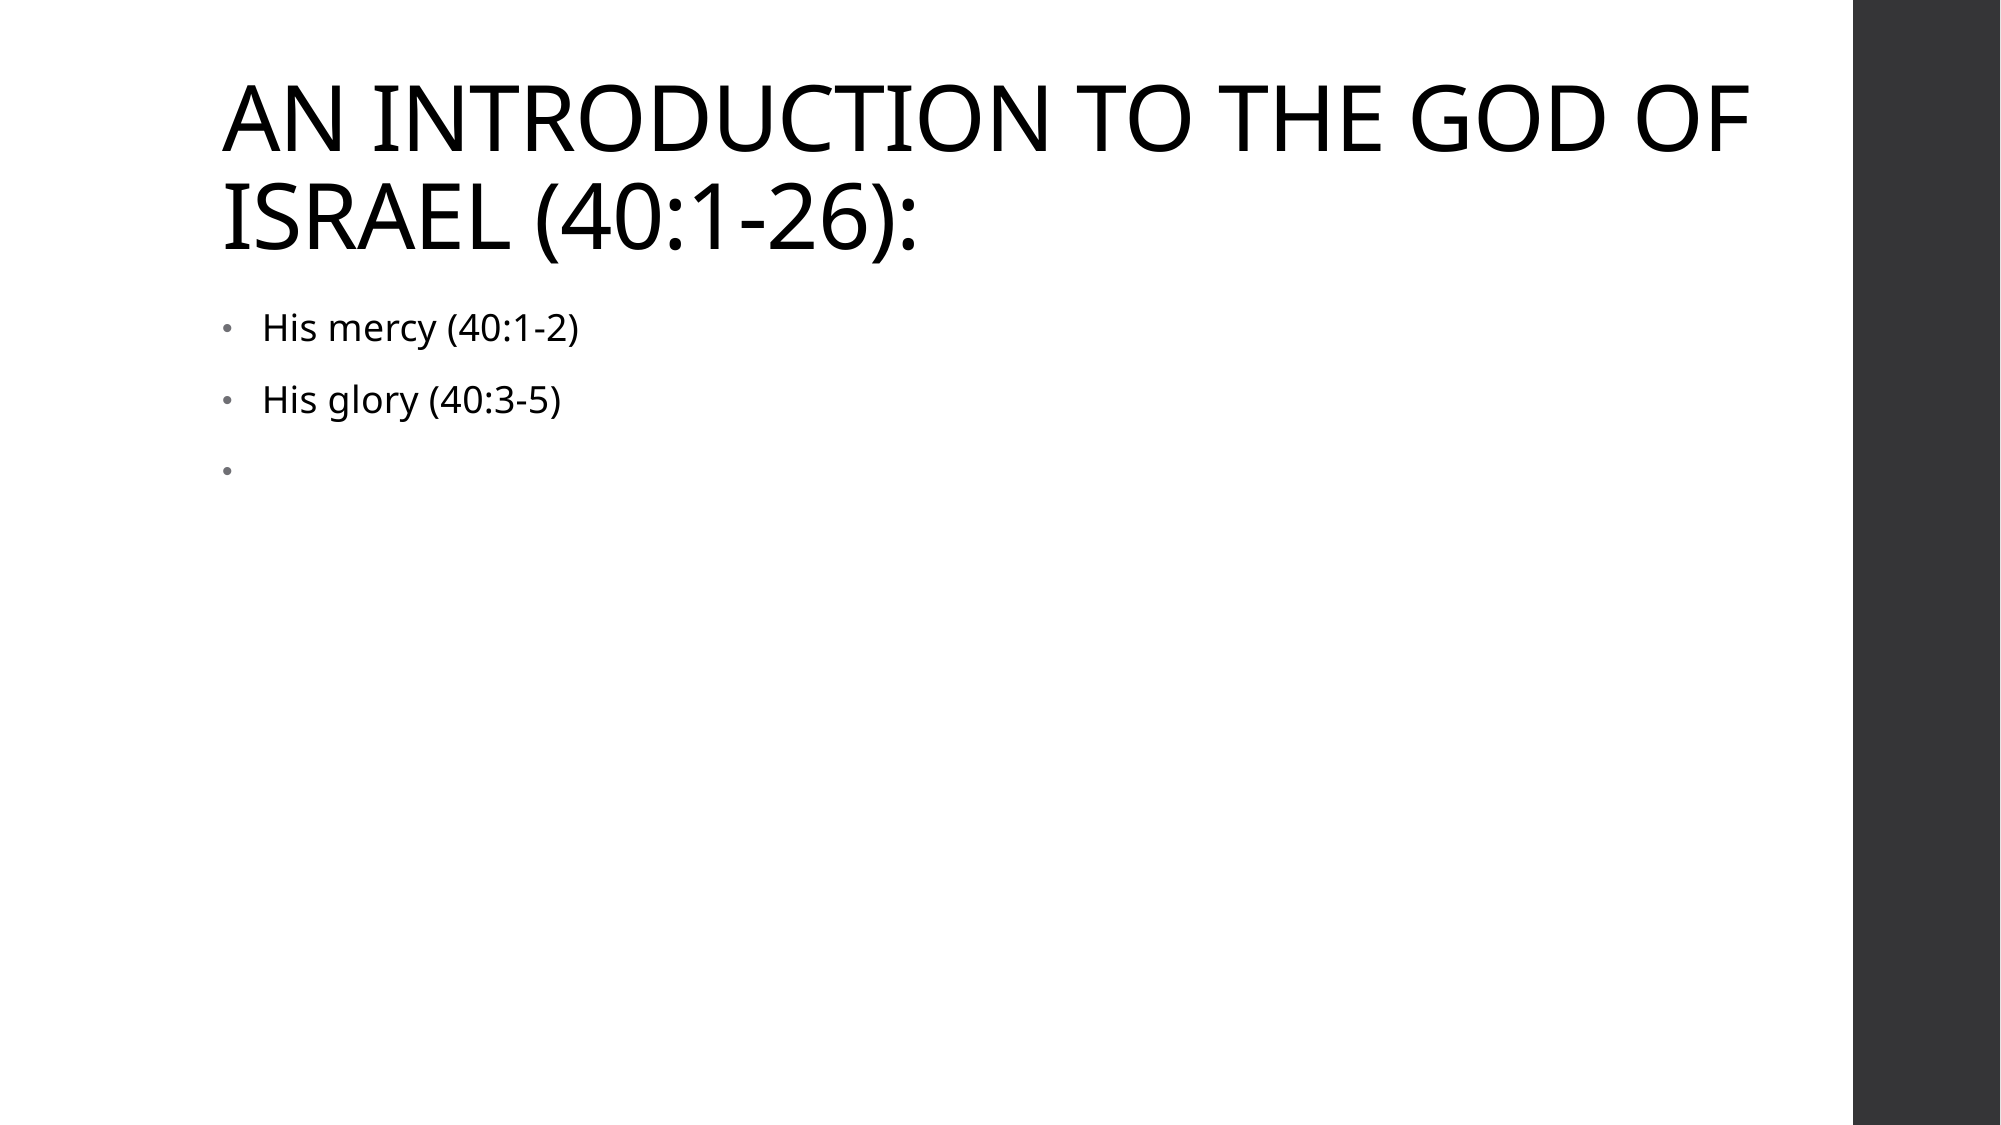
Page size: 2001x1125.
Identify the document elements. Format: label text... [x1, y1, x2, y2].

list His mercy (40:1-2) His glory (40:3-5) [206, 299, 1617, 1014]
title AN INTRODUCTION TO THE GOD OF ISRAEL (40:1-26): [206, 60, 1797, 278]
